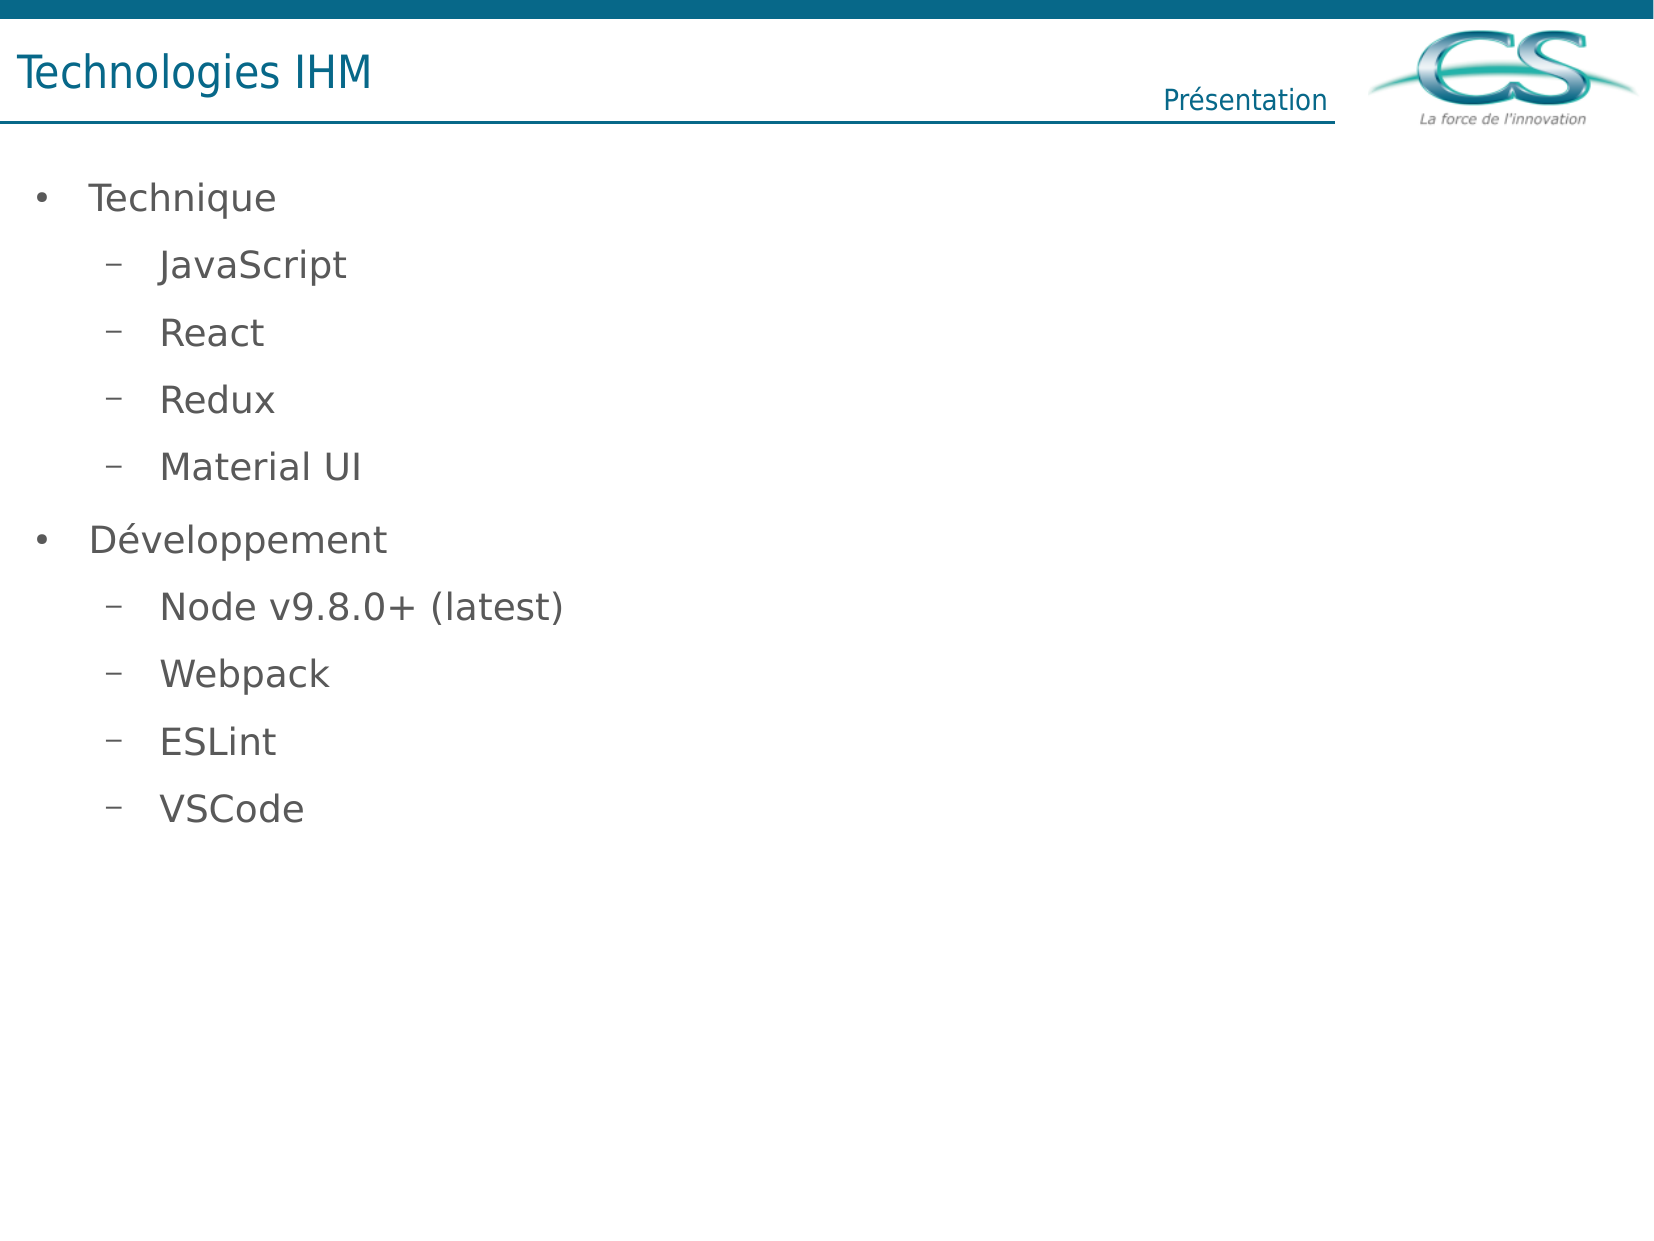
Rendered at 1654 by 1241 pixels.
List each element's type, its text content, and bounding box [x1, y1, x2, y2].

list Technique JavaScript React Redux Material UI Développement Node v9.8.0+ (latest) Webpack ESLint VSCode [17, 177, 744, 897]
text_box Présentation [1151, 70, 1347, 129]
title Technologies IHM [17, 46, 1368, 106]
picture [1368, 28, 1642, 128]
